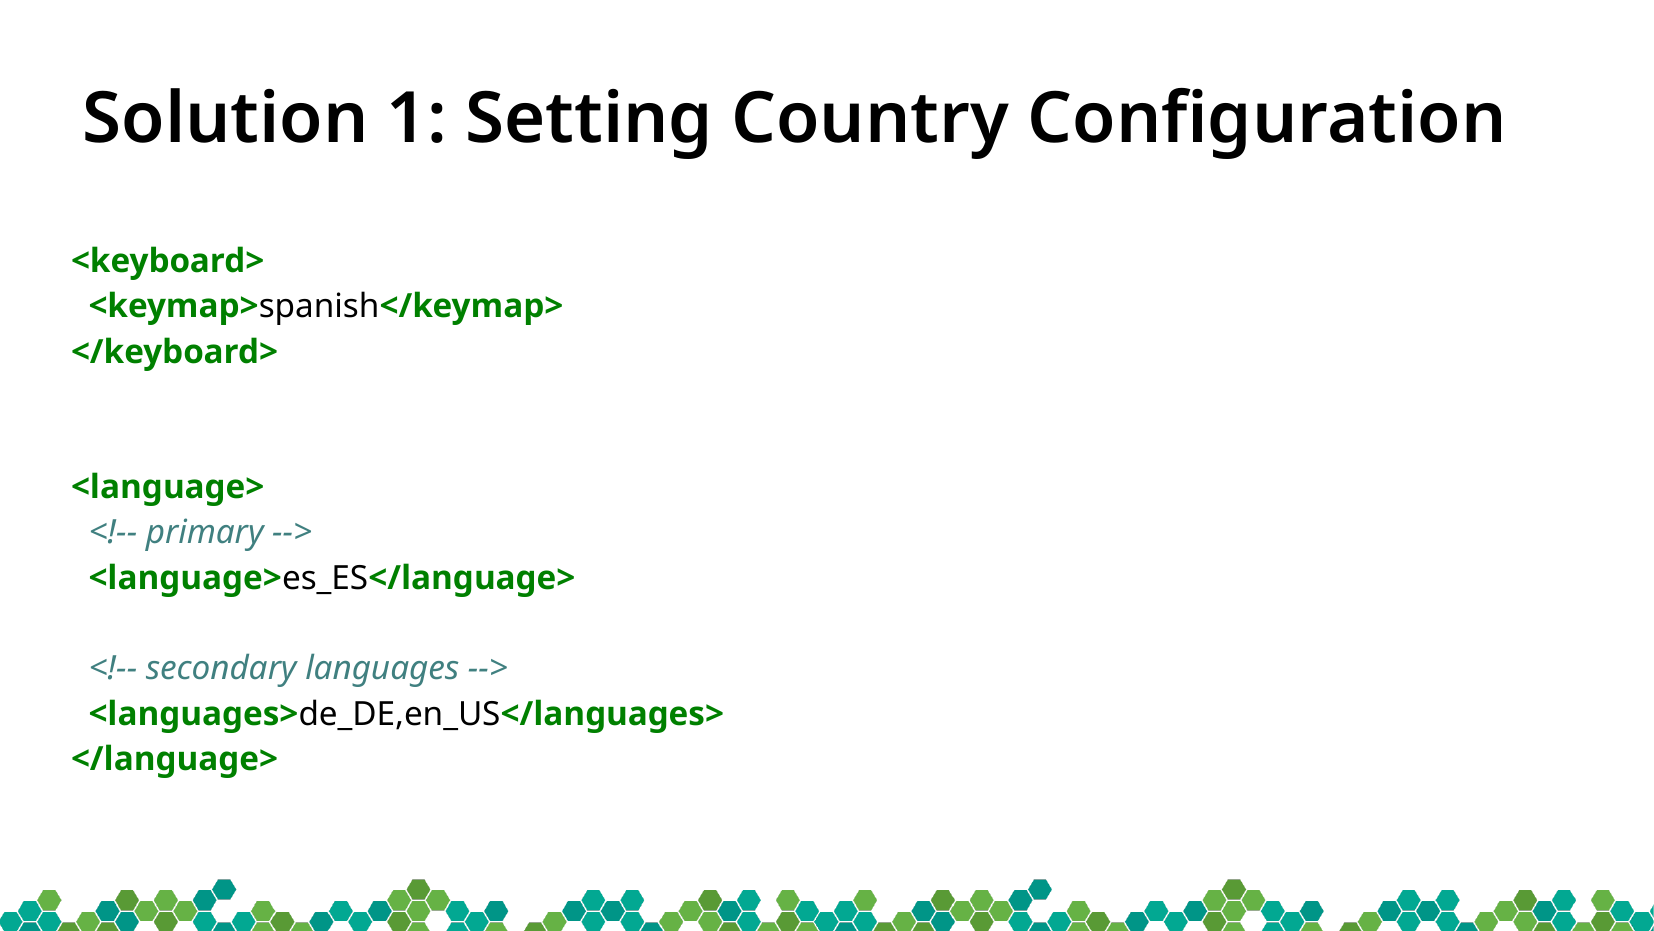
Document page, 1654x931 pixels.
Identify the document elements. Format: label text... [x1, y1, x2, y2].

title Solution 1: Setting Country Configuration [82, 37, 1571, 193]
text_box <keyboard> <keymap>spanish</keymap> </keyboard> <language> <!-- primary --> <language>es_ES</language> <!-- secondary languages --> <languages>de_DE,en_US</languages> </language> [56, 229, 1602, 871]
picture [0, 871, 1654, 931]
